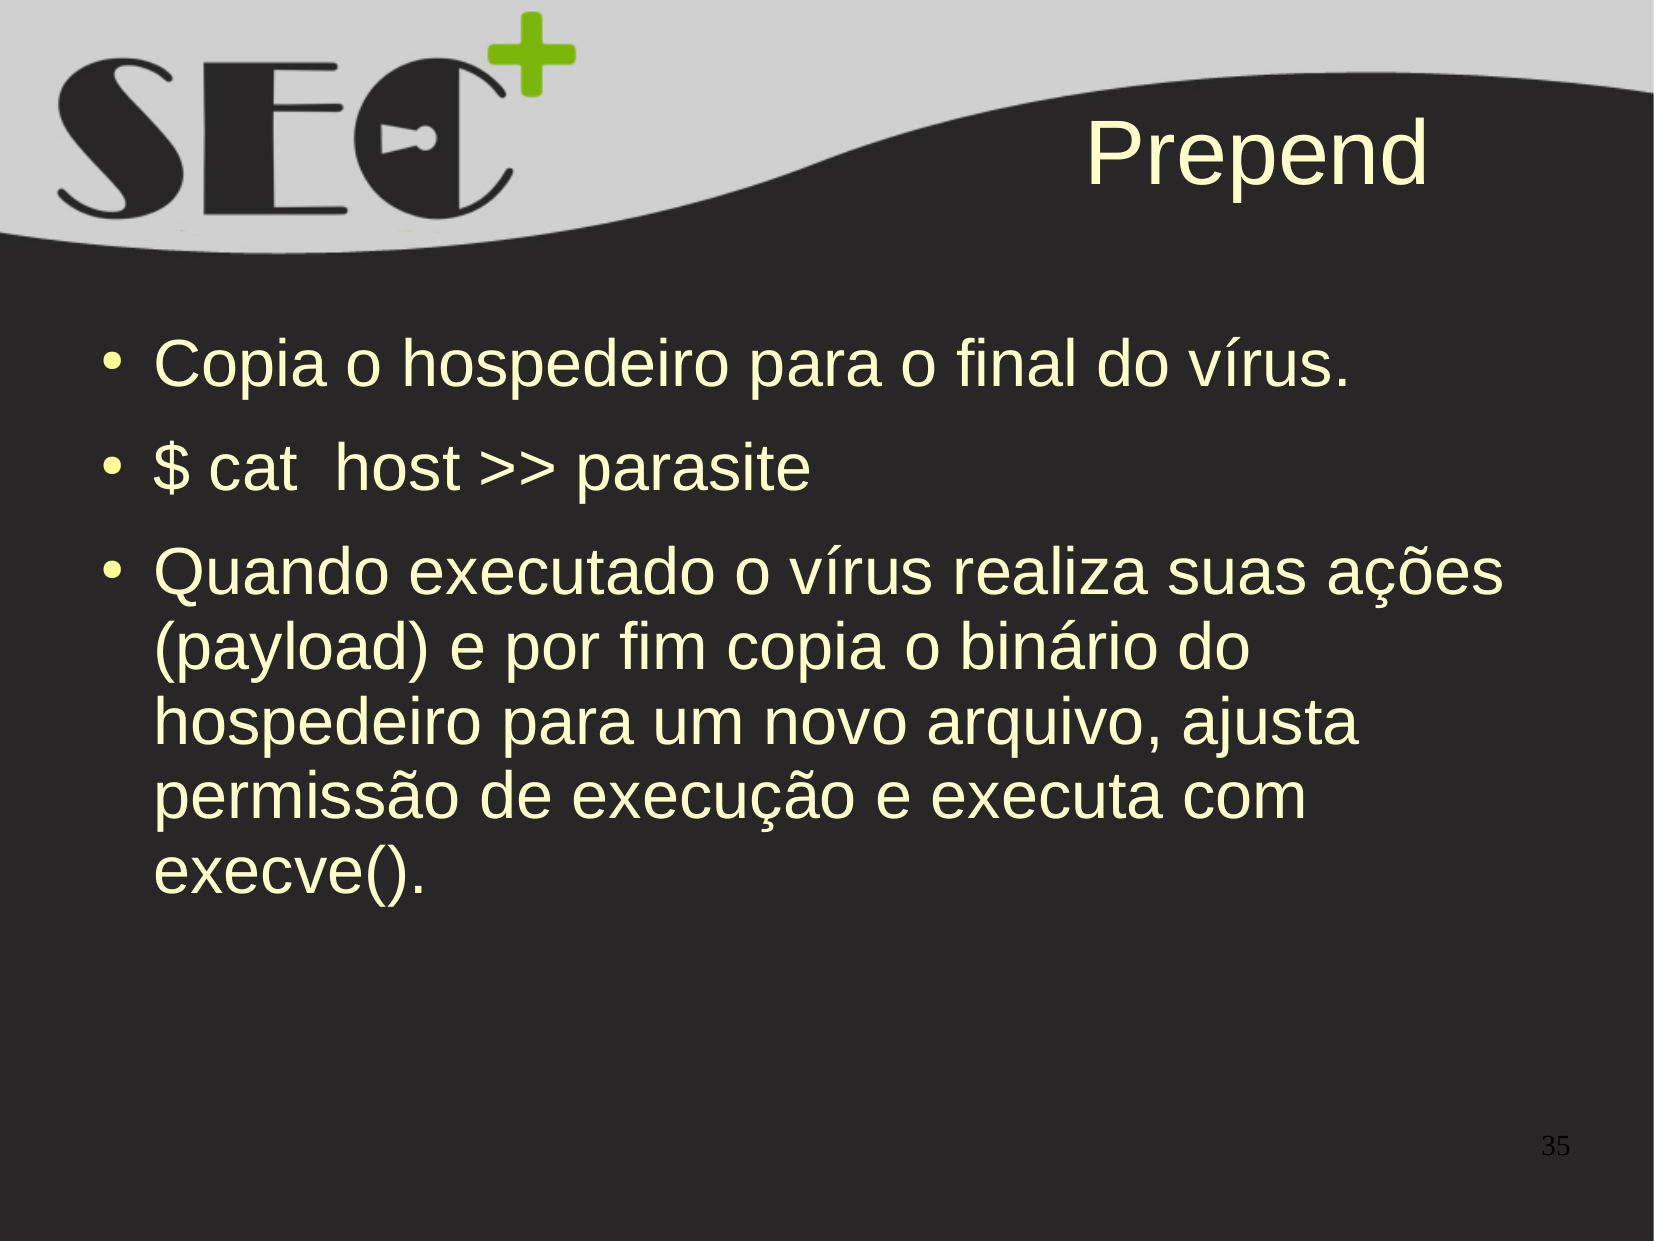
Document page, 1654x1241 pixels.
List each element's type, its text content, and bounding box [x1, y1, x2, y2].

picture [0, 0, 1654, 1241]
list Copia o hospedeiro para o final do vírus. $ cat host >> parasite Quando executado o vírus realiza suas ações (payload) e por fim copia o binário do hospedeiro para um novo arquivo, ajusta permissão de execução e executa com execve(). [82, 325, 1571, 981]
title Prepend [945, 49, 1571, 257]
